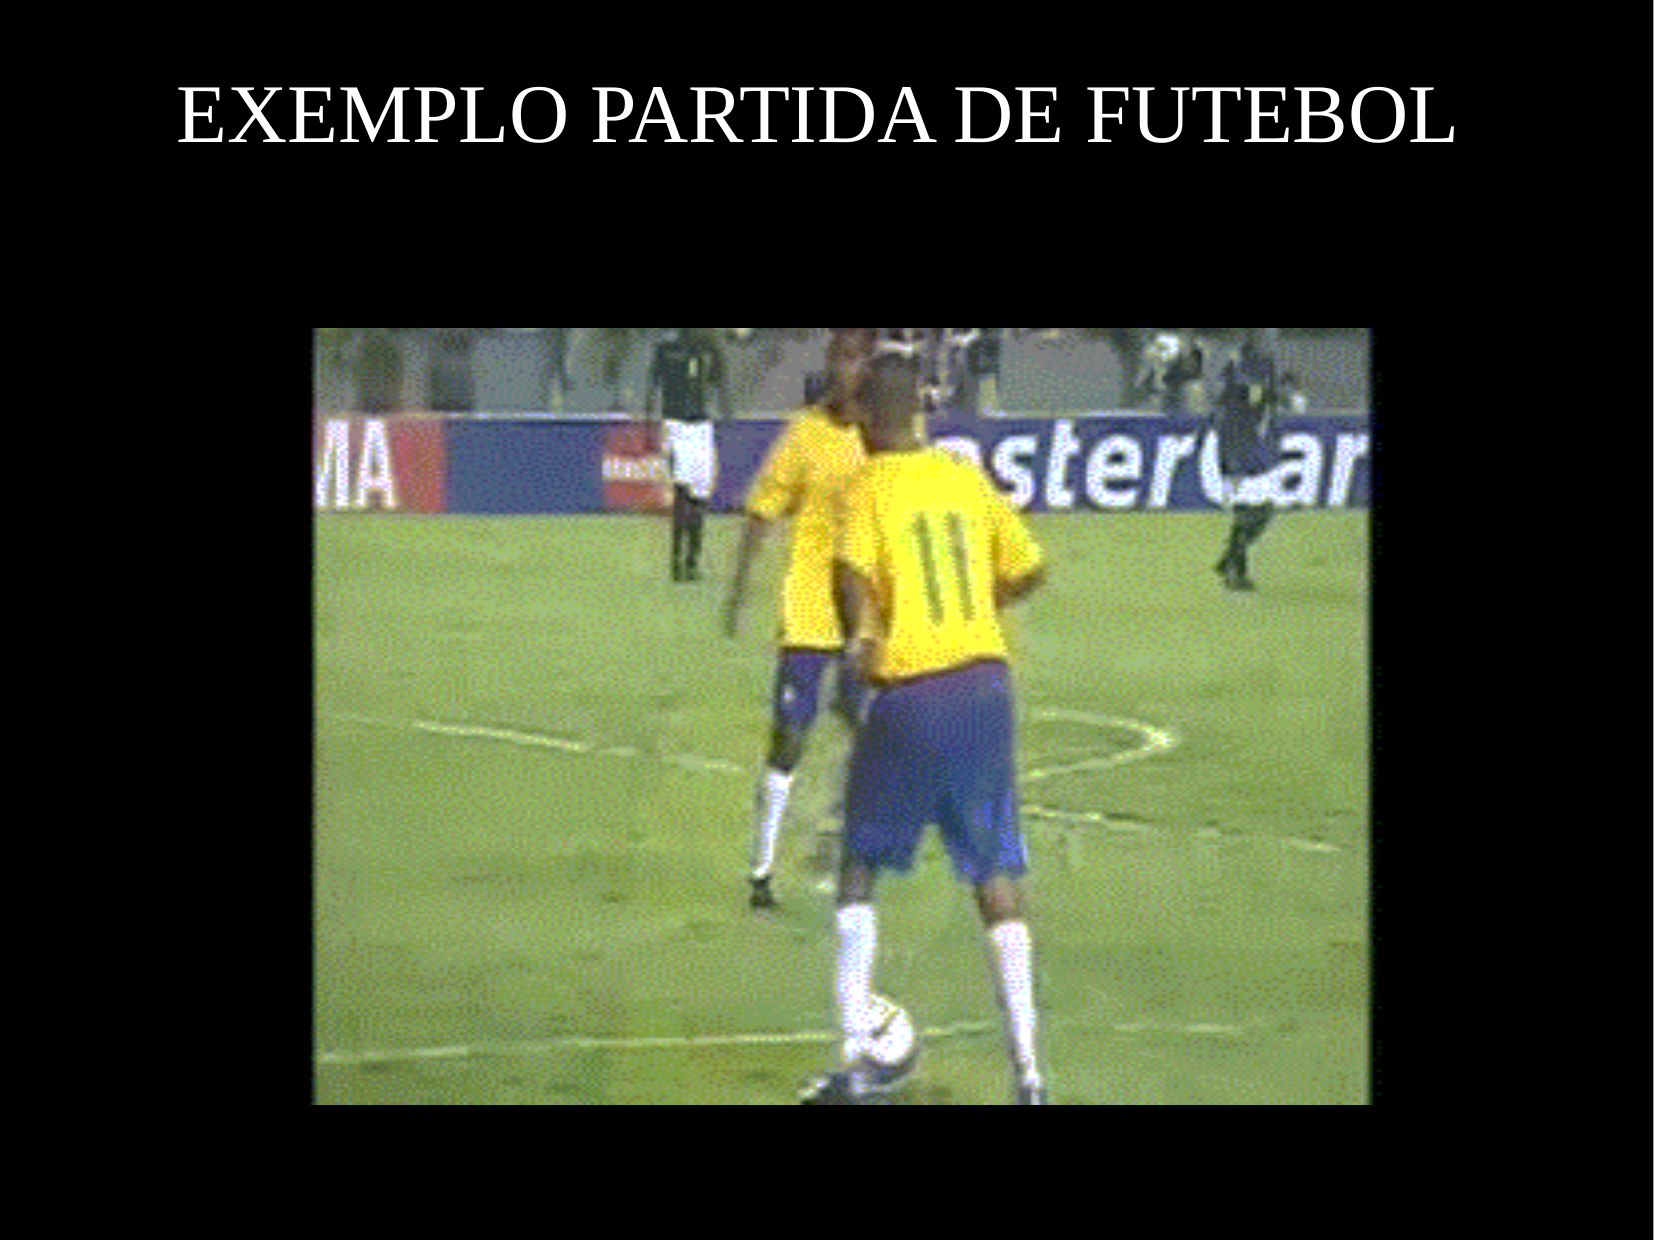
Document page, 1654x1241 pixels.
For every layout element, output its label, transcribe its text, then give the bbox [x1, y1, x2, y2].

picture [310, 328, 1382, 1105]
text_box EXEMPLO PARTIDA DE FUTEBOL [141, 60, 1513, 352]
